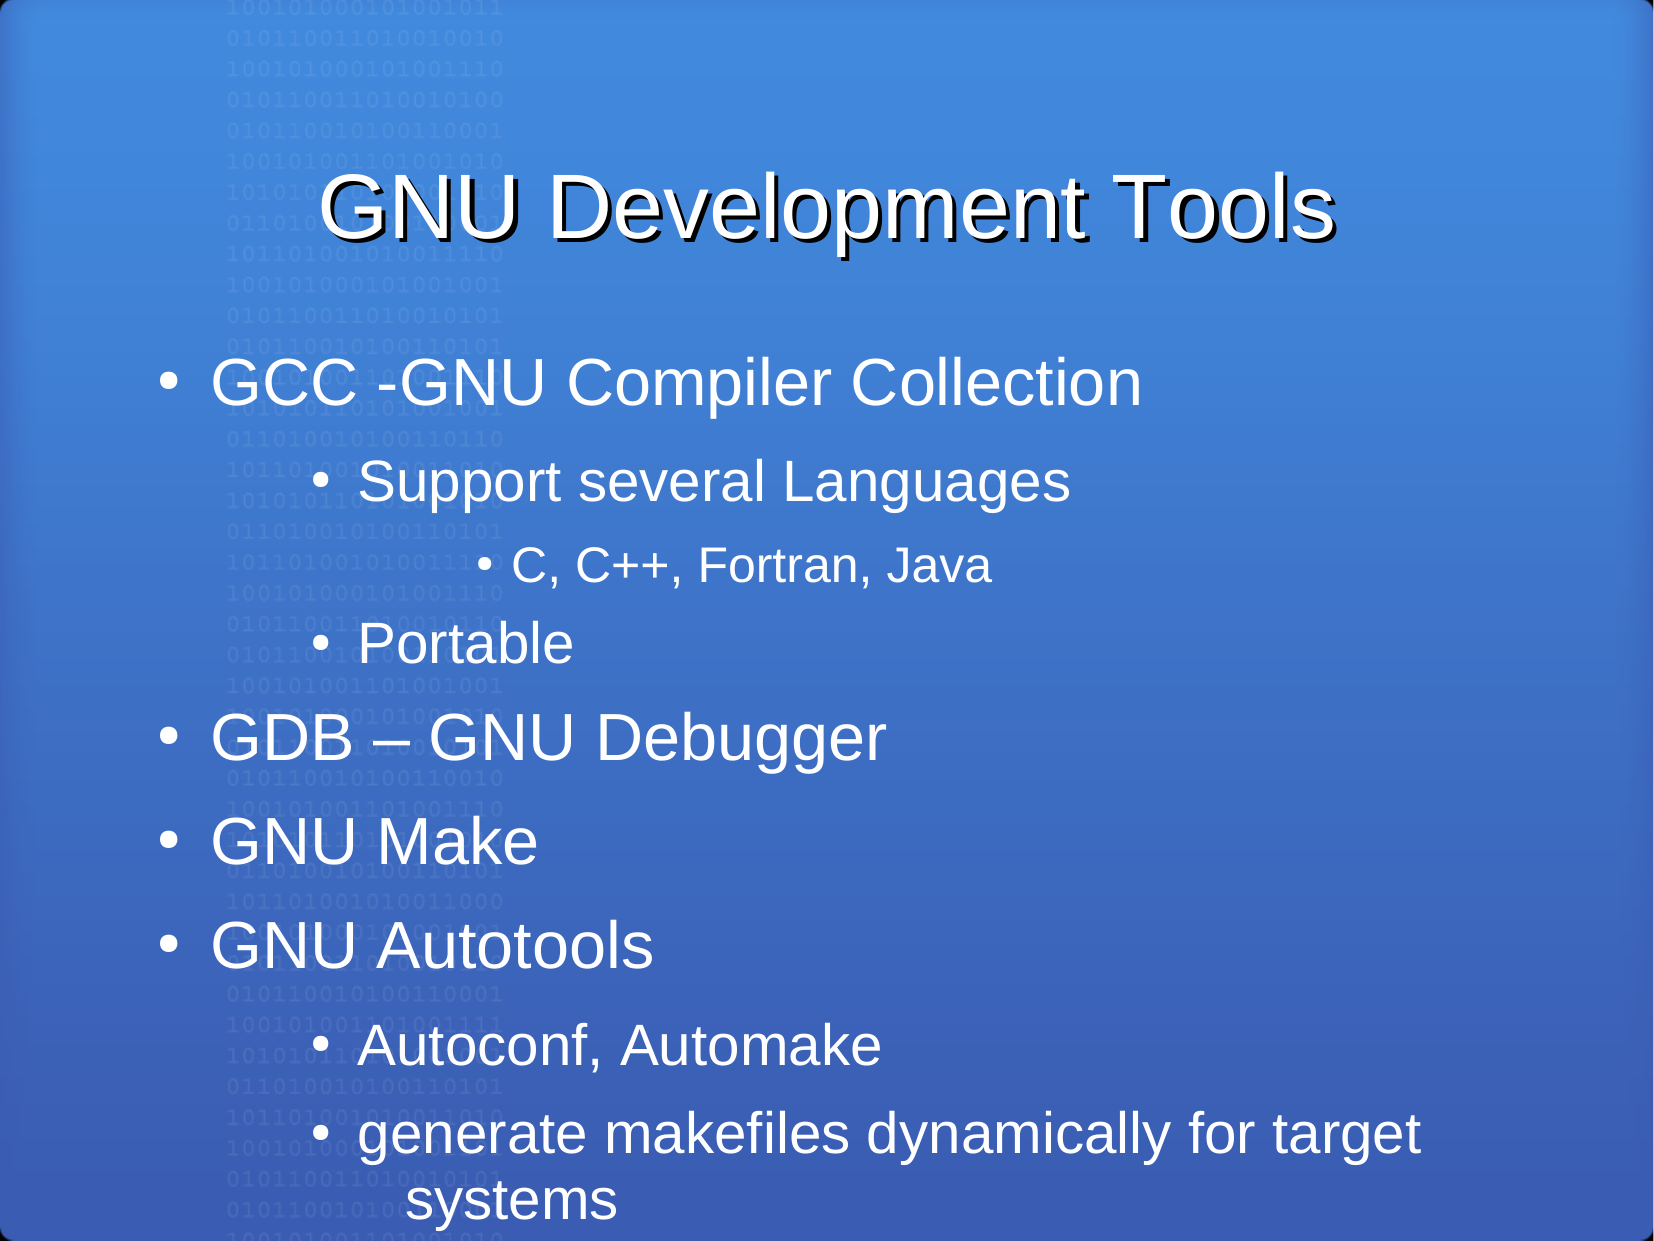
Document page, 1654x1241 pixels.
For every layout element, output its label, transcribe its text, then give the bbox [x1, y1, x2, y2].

title GNU Development Tools [121, 102, 1534, 311]
list GCC -GNU Compiler Collection Support several Languages C, C++, Fortran, Java Portable GDB – GNU Debugger GNU Make GNU Autotools Autoconf, Automake generate makefiles dynamically for target systems [121, 344, 1625, 1167]
picture [0, 0, 1654, 1241]
